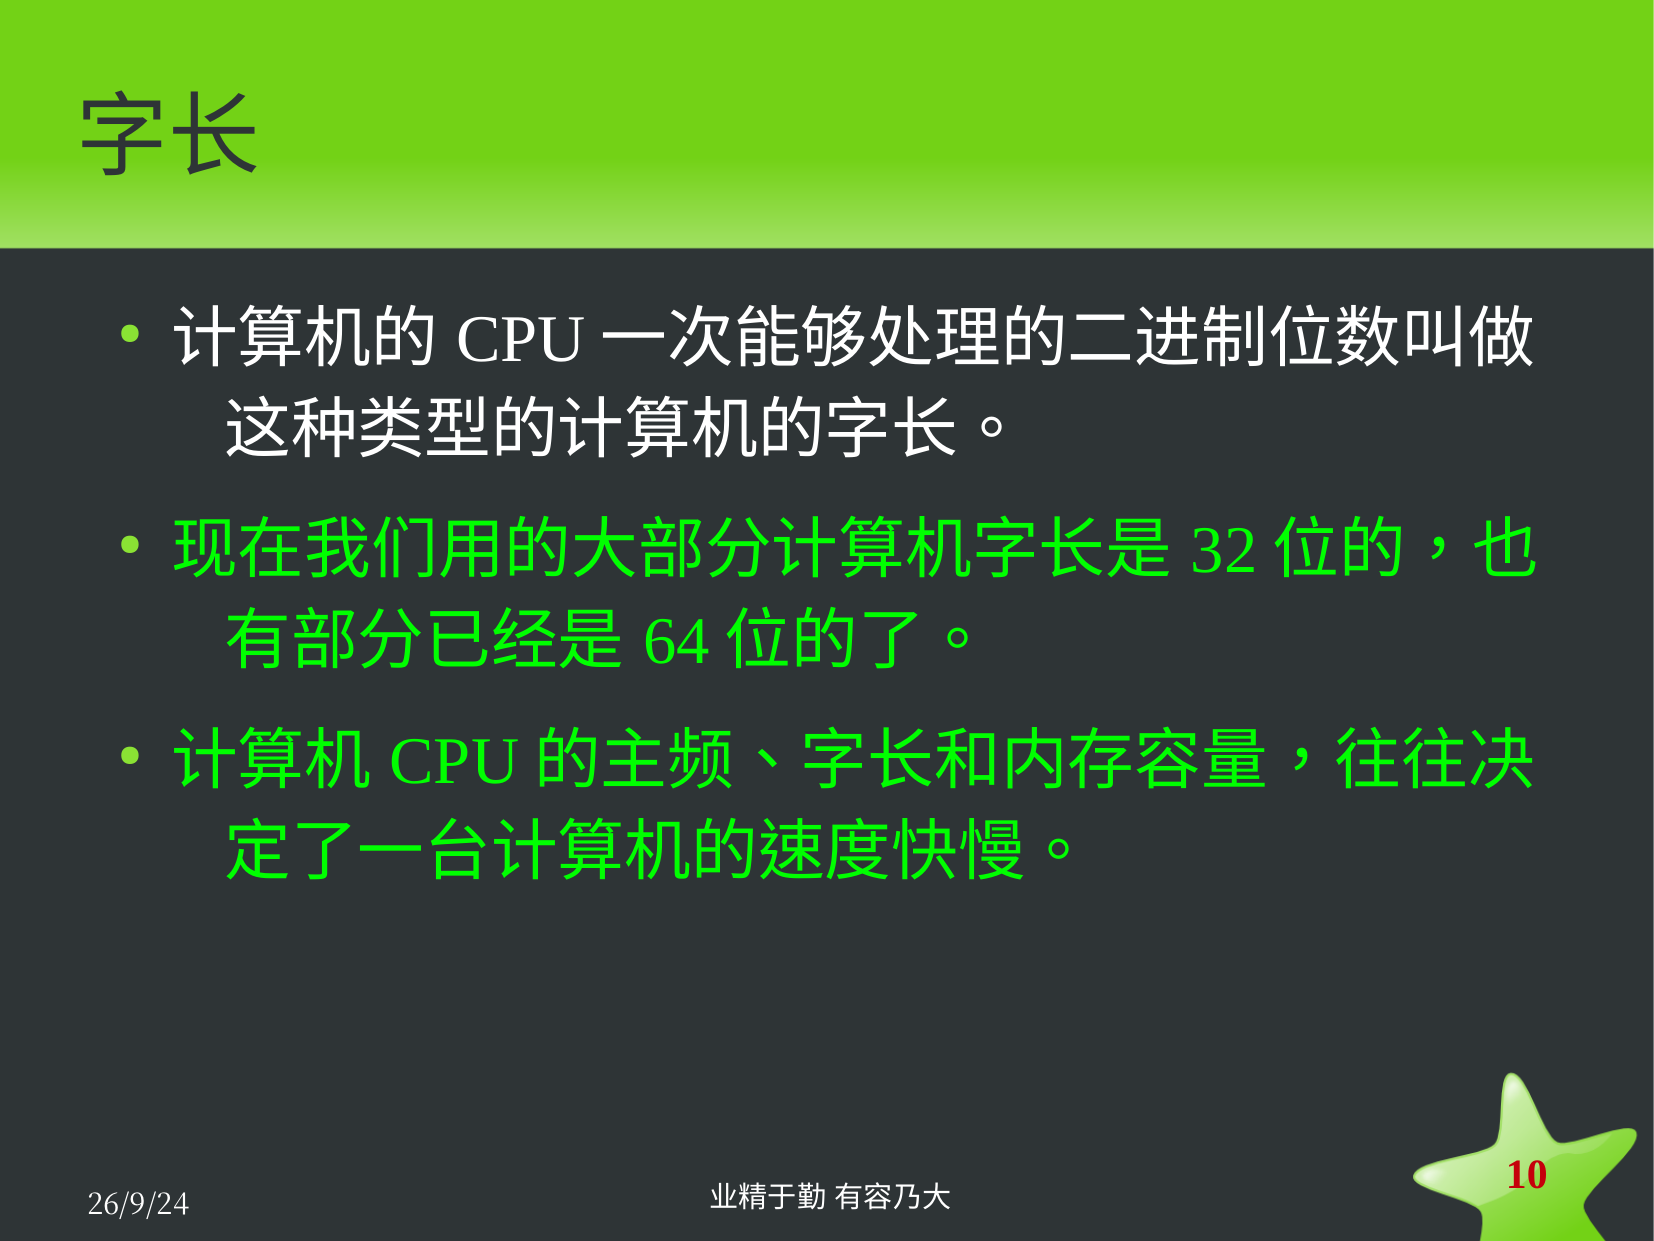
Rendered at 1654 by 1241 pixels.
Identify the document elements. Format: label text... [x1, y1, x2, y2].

picture [0, 0, 1654, 1241]
title 字长 [76, 29, 1565, 237]
list 计算机的CPU一次能够处理的二进制位数叫做这种类型的计算机的字长。 现在我们用的大部分计算机字长是32位的，也有部分已经是64位的了。 计算机CPU的主频、字长和内存容量，往往决定了一台计算机的速度快慢。 [82, 290, 1571, 1109]
